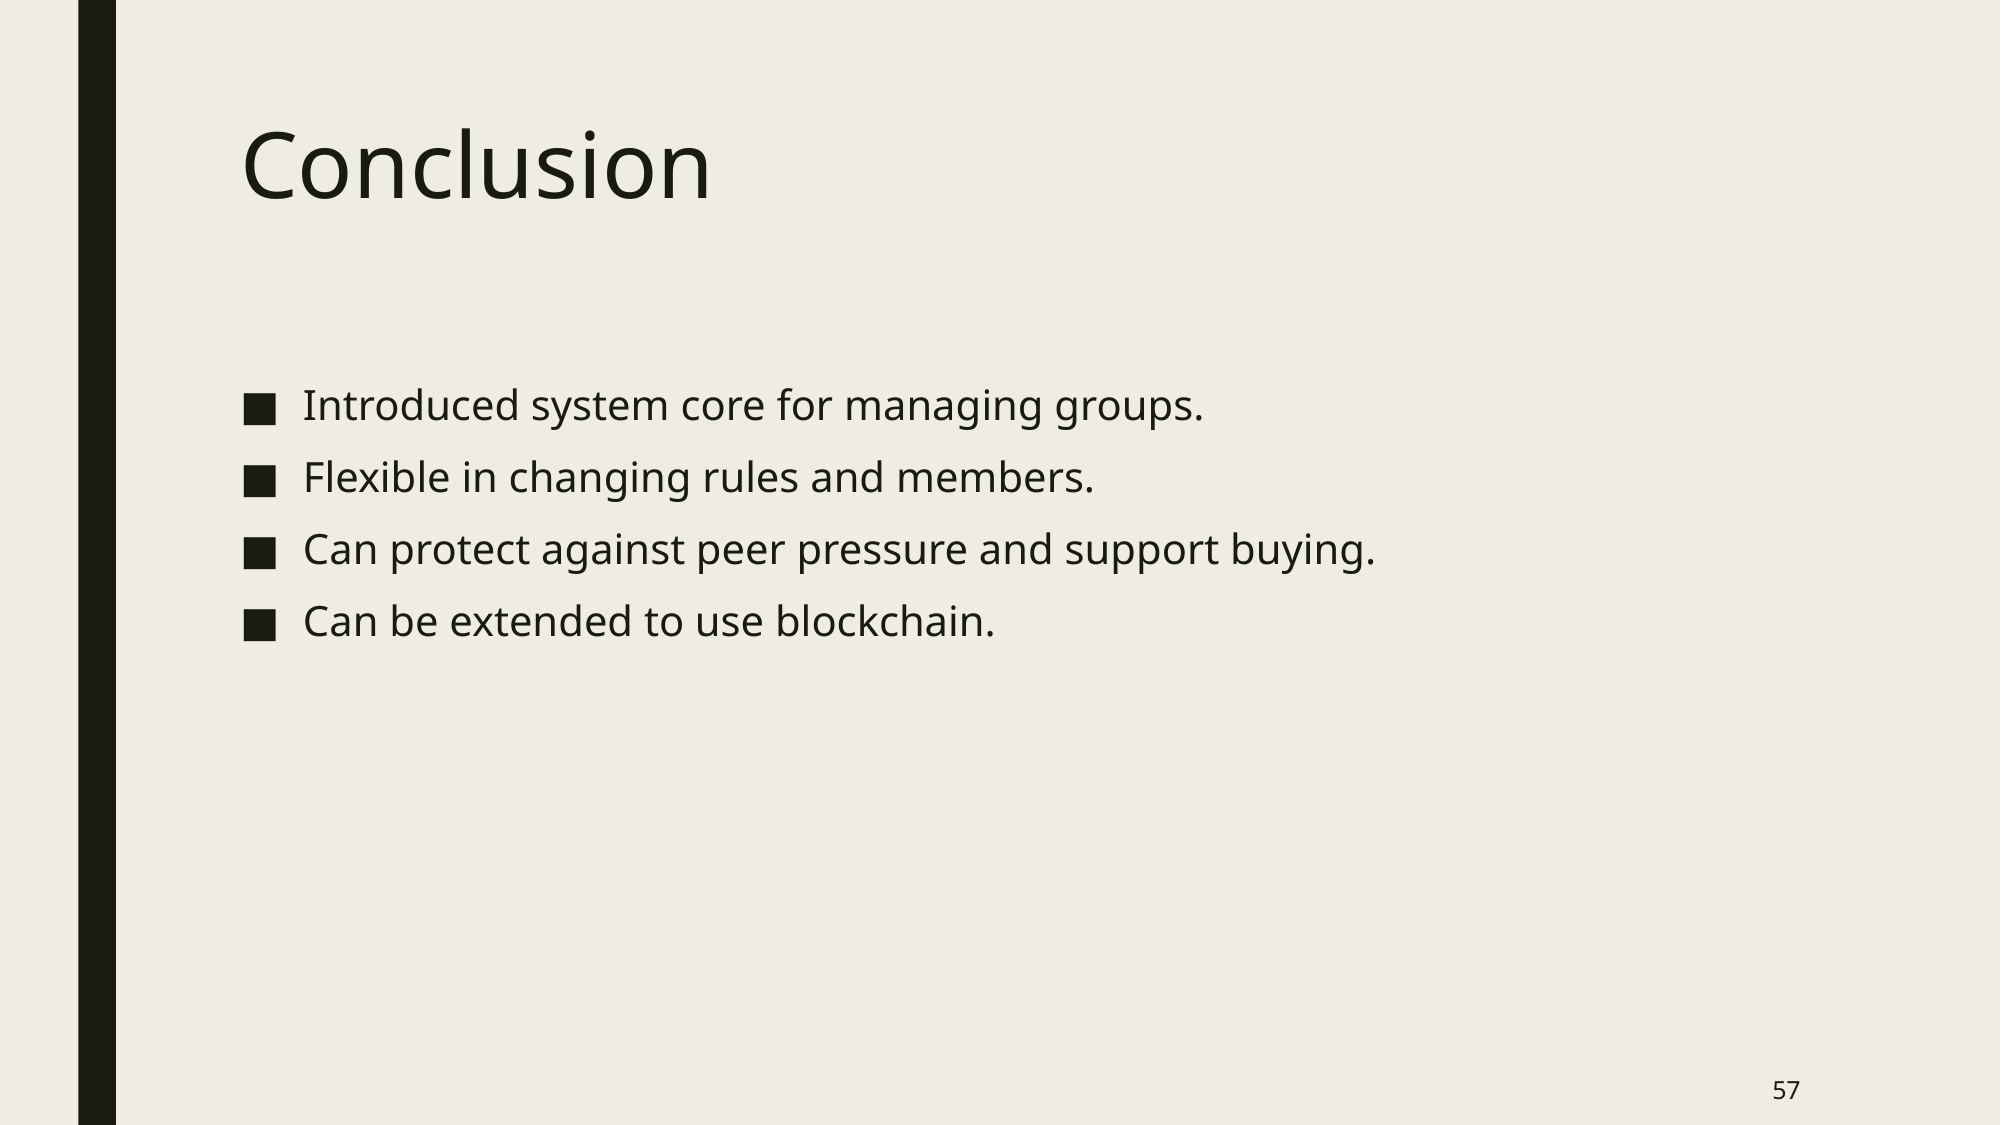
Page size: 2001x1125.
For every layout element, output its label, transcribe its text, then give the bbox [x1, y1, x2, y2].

list Introduced system core for managing groups. Flexible in changing rules and members. Can protect against peer pressure and support buying. Can be extended to use blockchain. [225, 375, 1800, 963]
title Conclusion [225, 112, 1800, 357]
slide_number <number> [1553, 1058, 1816, 1125]
